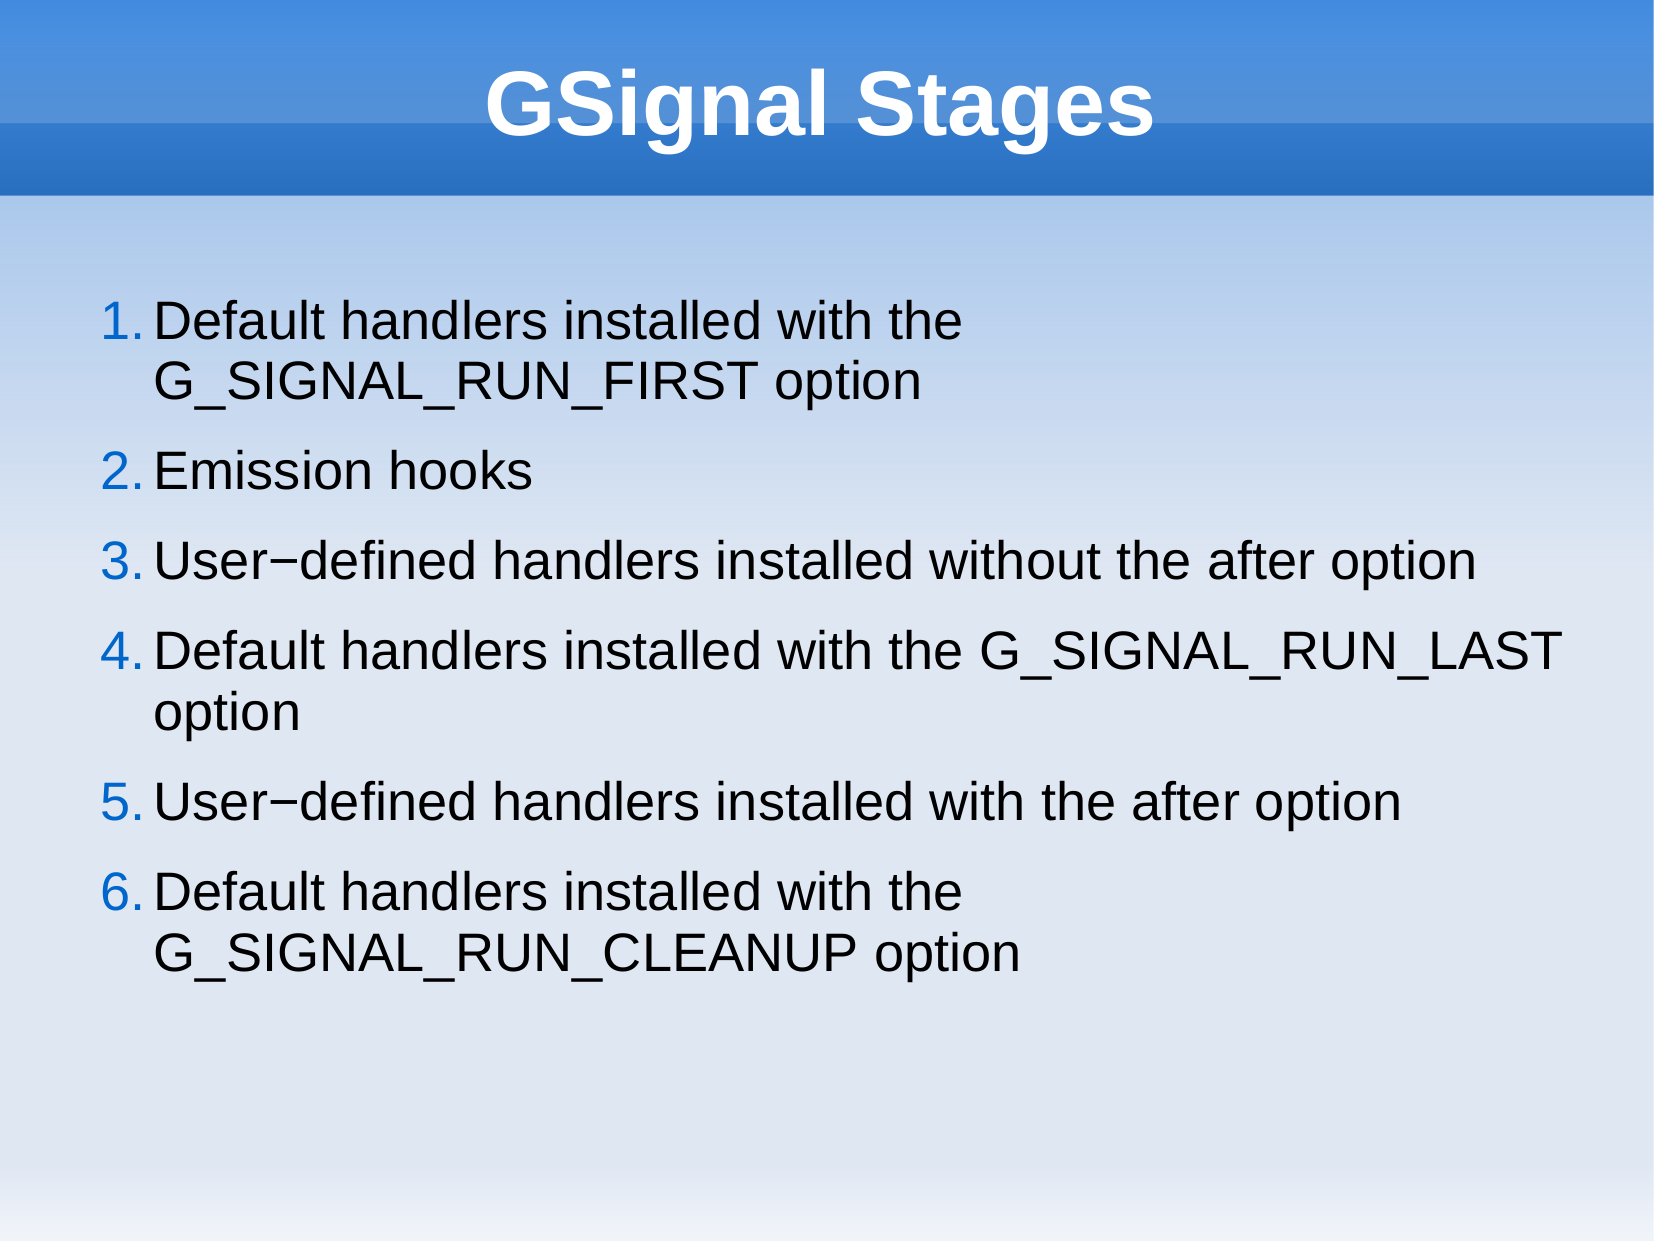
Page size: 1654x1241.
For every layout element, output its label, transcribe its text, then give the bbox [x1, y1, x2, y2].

title GSignal Stages [76, 7, 1565, 200]
picture [0, 0, 1654, 1241]
list Default handlers installed with the G_SIGNAL_RUN_FIRST option Emission hooks User−defined handlers installed without the after option Default handlers installed with the G_SIGNAL_RUN_LAST option User−defined handlers installed with the after option Default handlers installed with the G_SIGNAL_RUN_CLEANUP option [82, 290, 1571, 1094]
